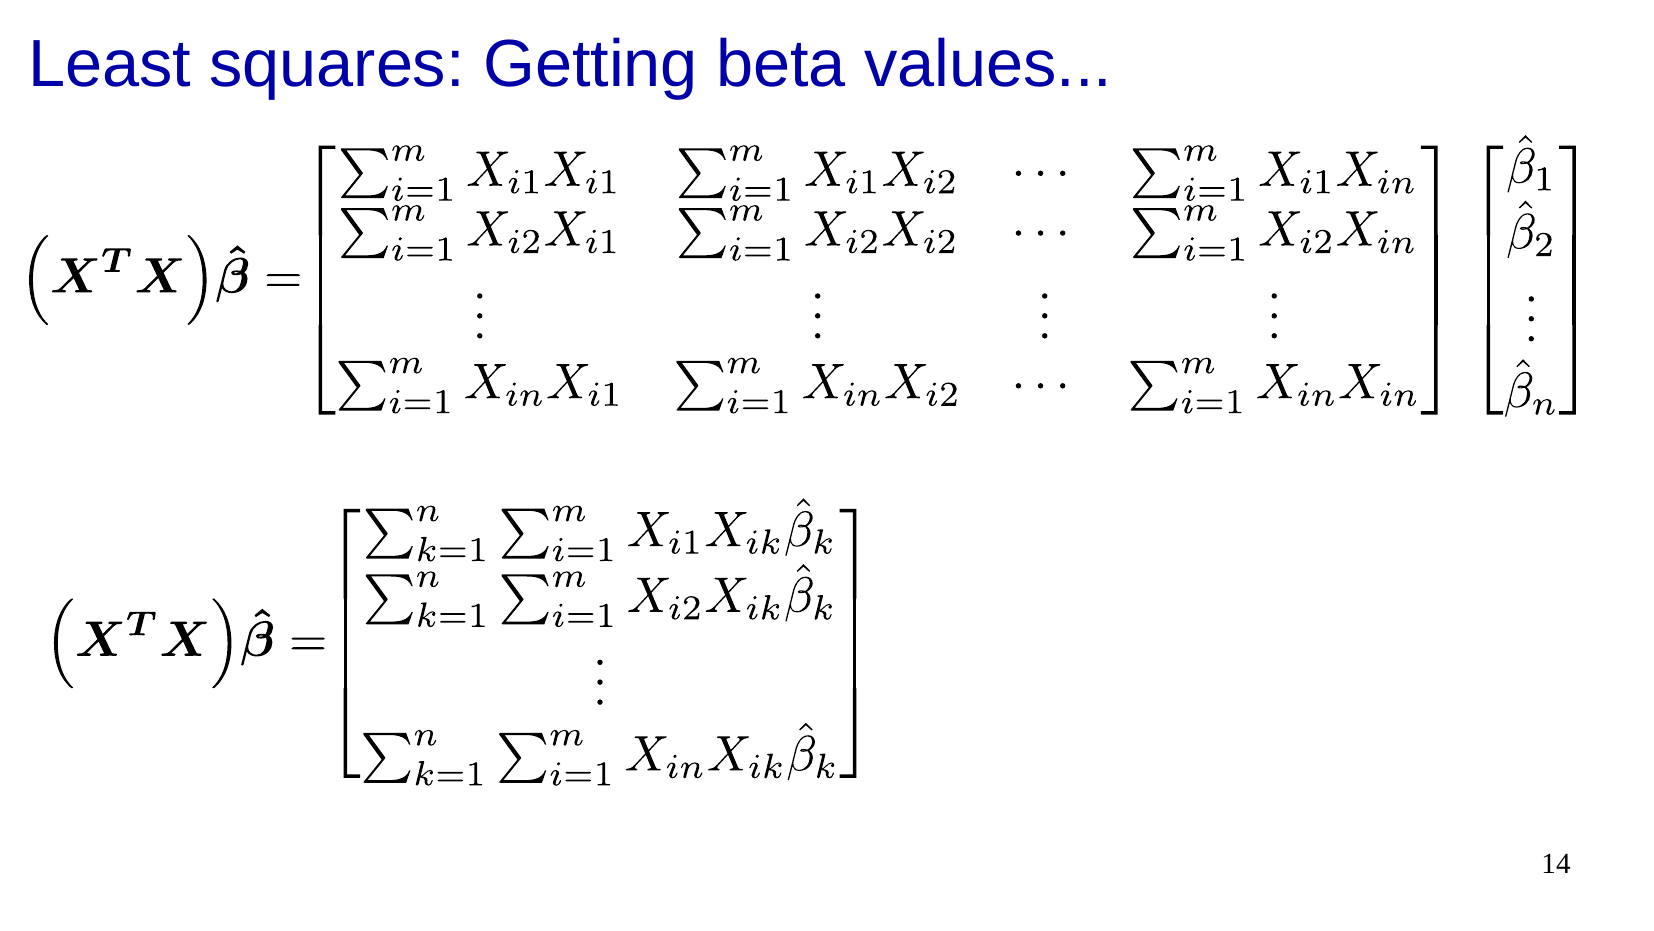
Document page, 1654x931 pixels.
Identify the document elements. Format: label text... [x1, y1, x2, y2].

text_box [45, 498, 873, 786]
title Least squares: Getting beta values... [28, 21, 1626, 106]
text_box [20, 135, 1593, 417]
